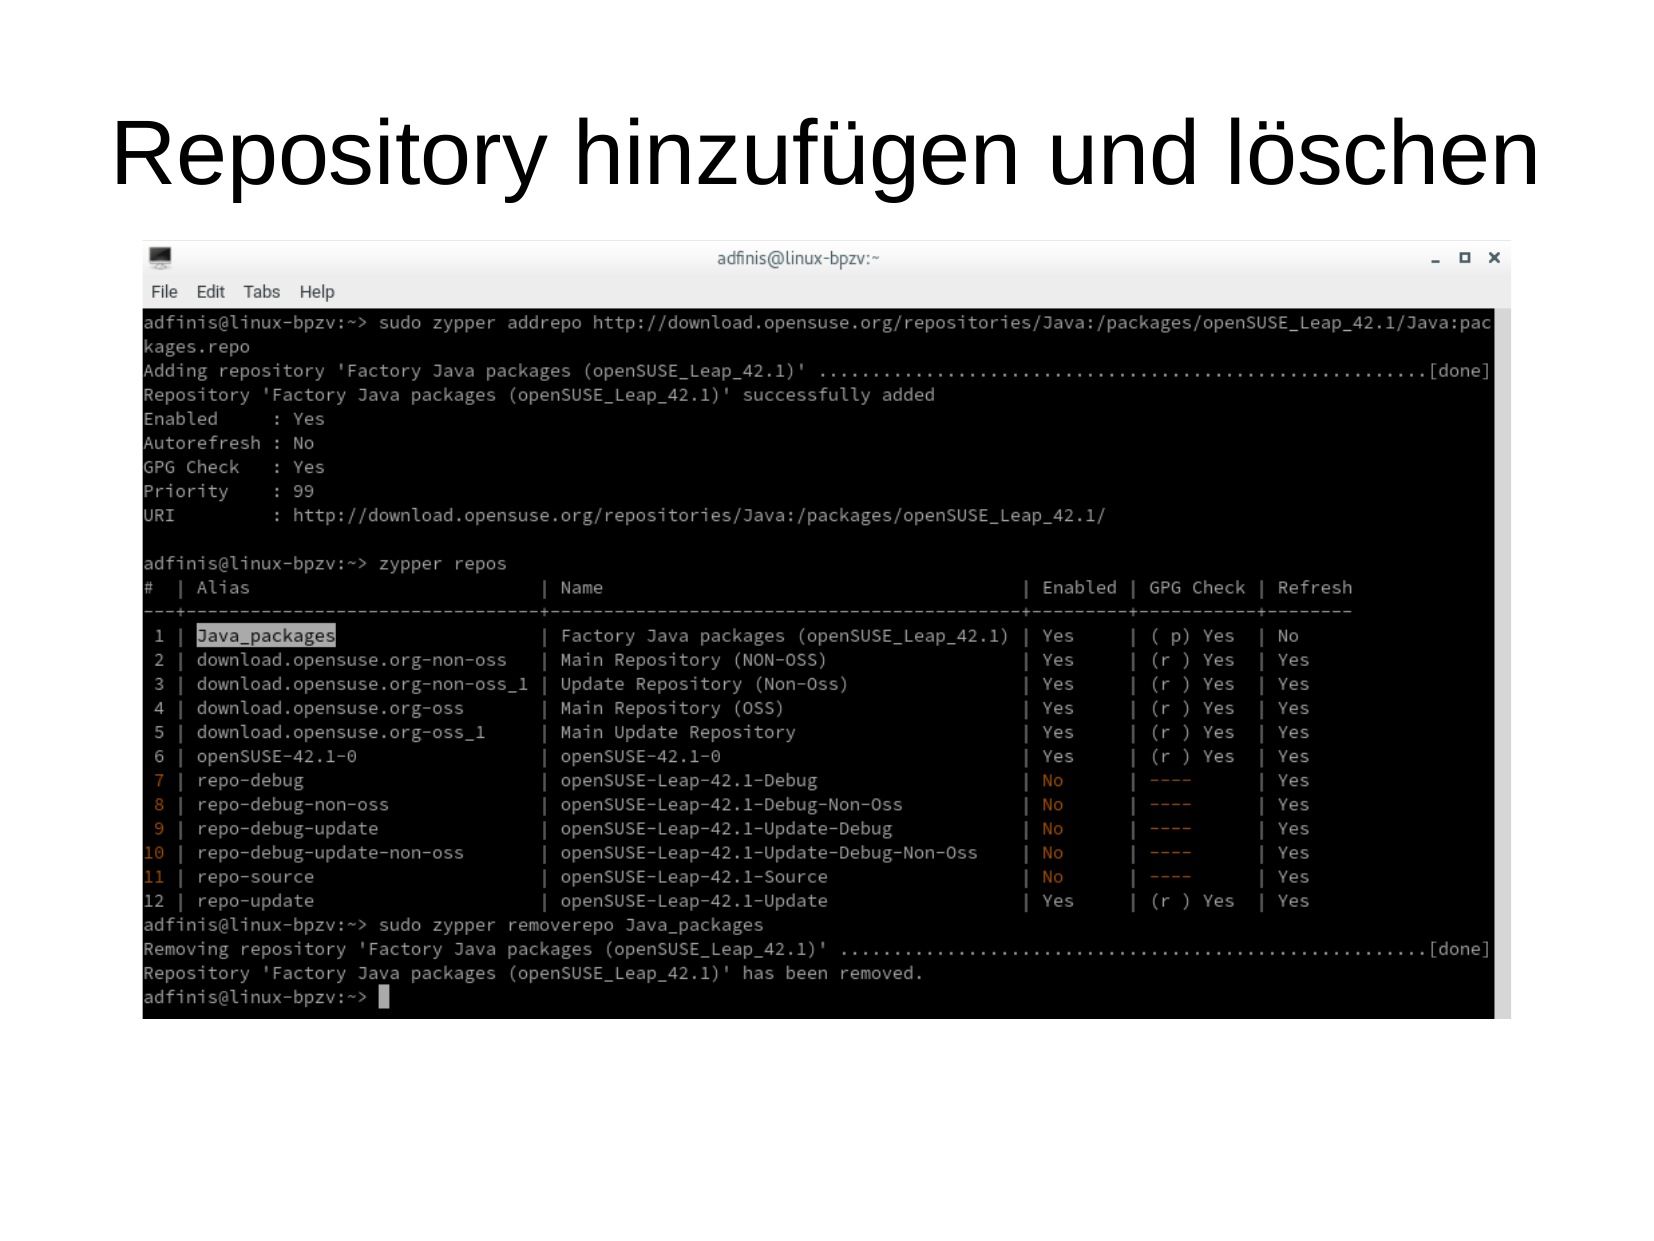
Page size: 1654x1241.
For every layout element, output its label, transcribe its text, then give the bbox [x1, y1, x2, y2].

title Repository hinzufügen und löschen [82, 49, 1571, 257]
picture [142, 240, 1512, 1019]
